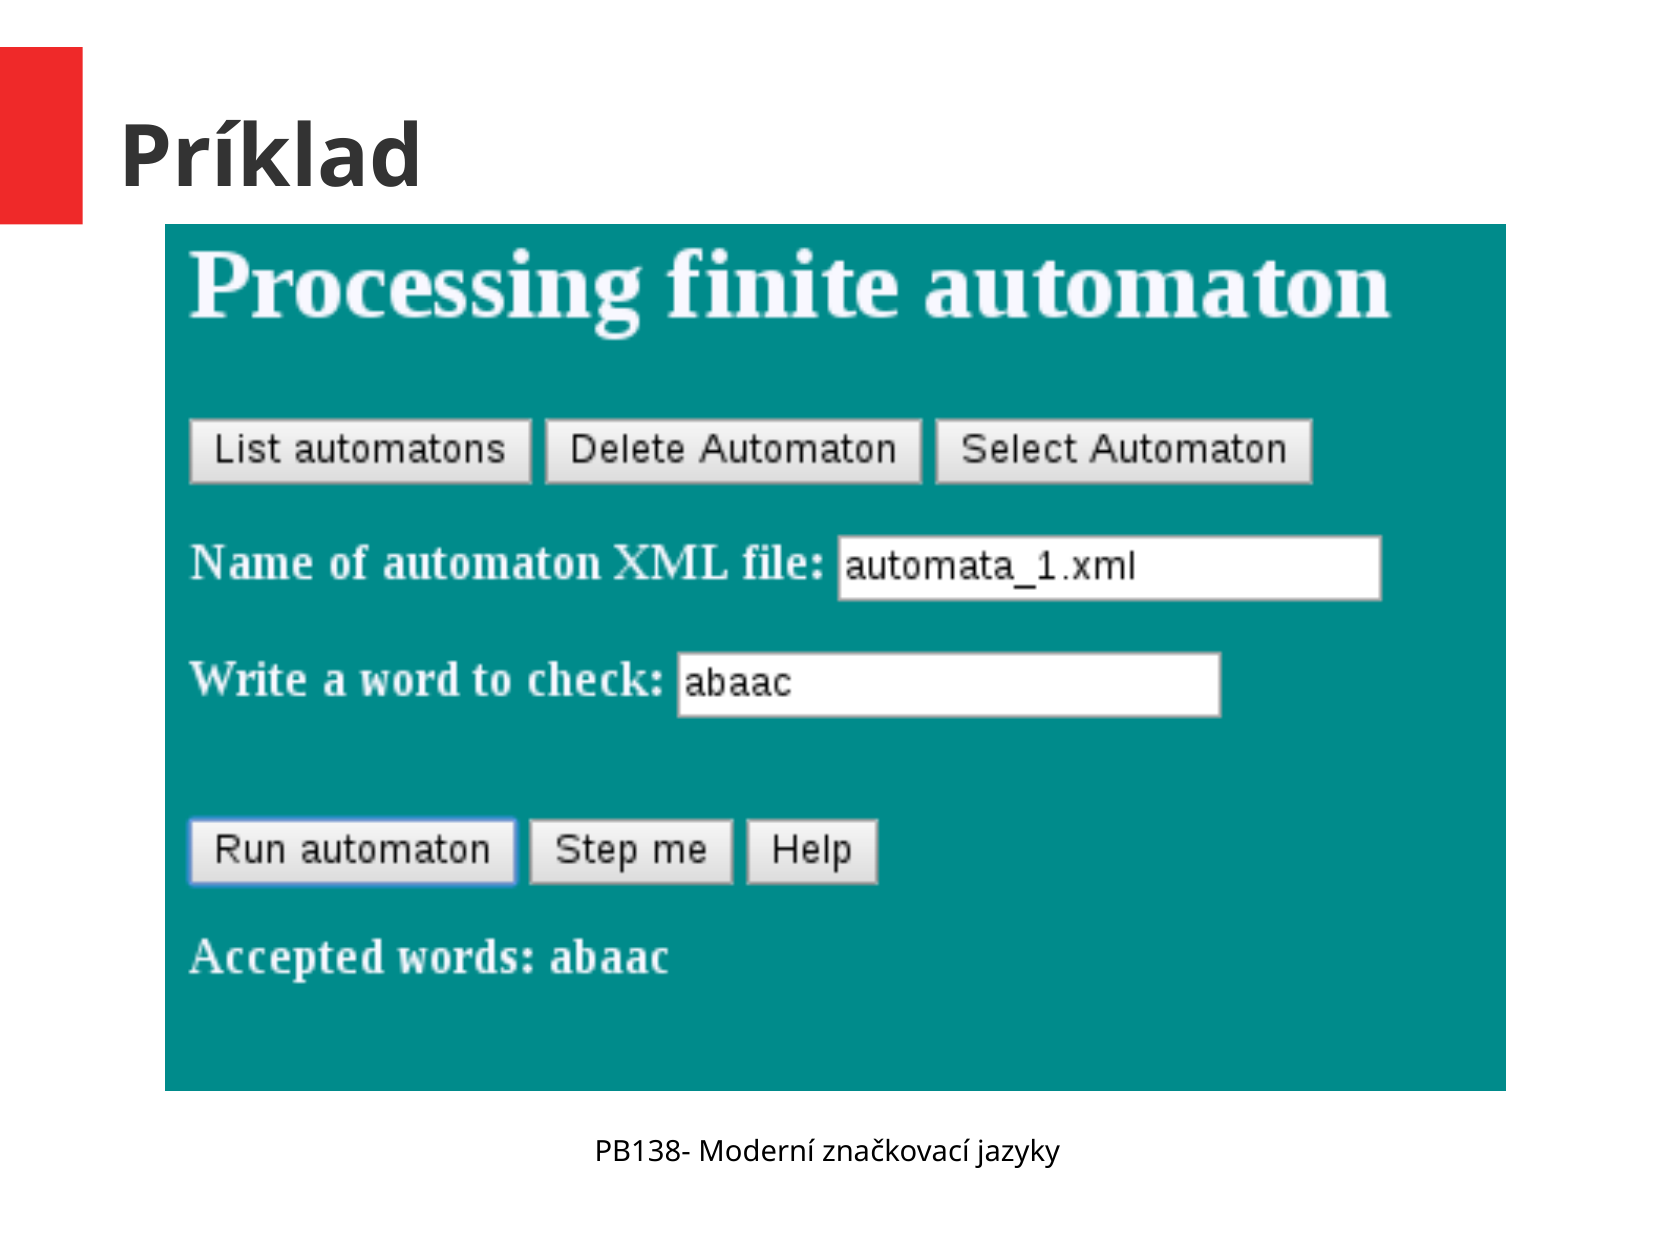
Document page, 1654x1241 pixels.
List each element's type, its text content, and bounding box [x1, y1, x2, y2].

title Príklad [118, 49, 1571, 257]
picture [165, 224, 1506, 1091]
